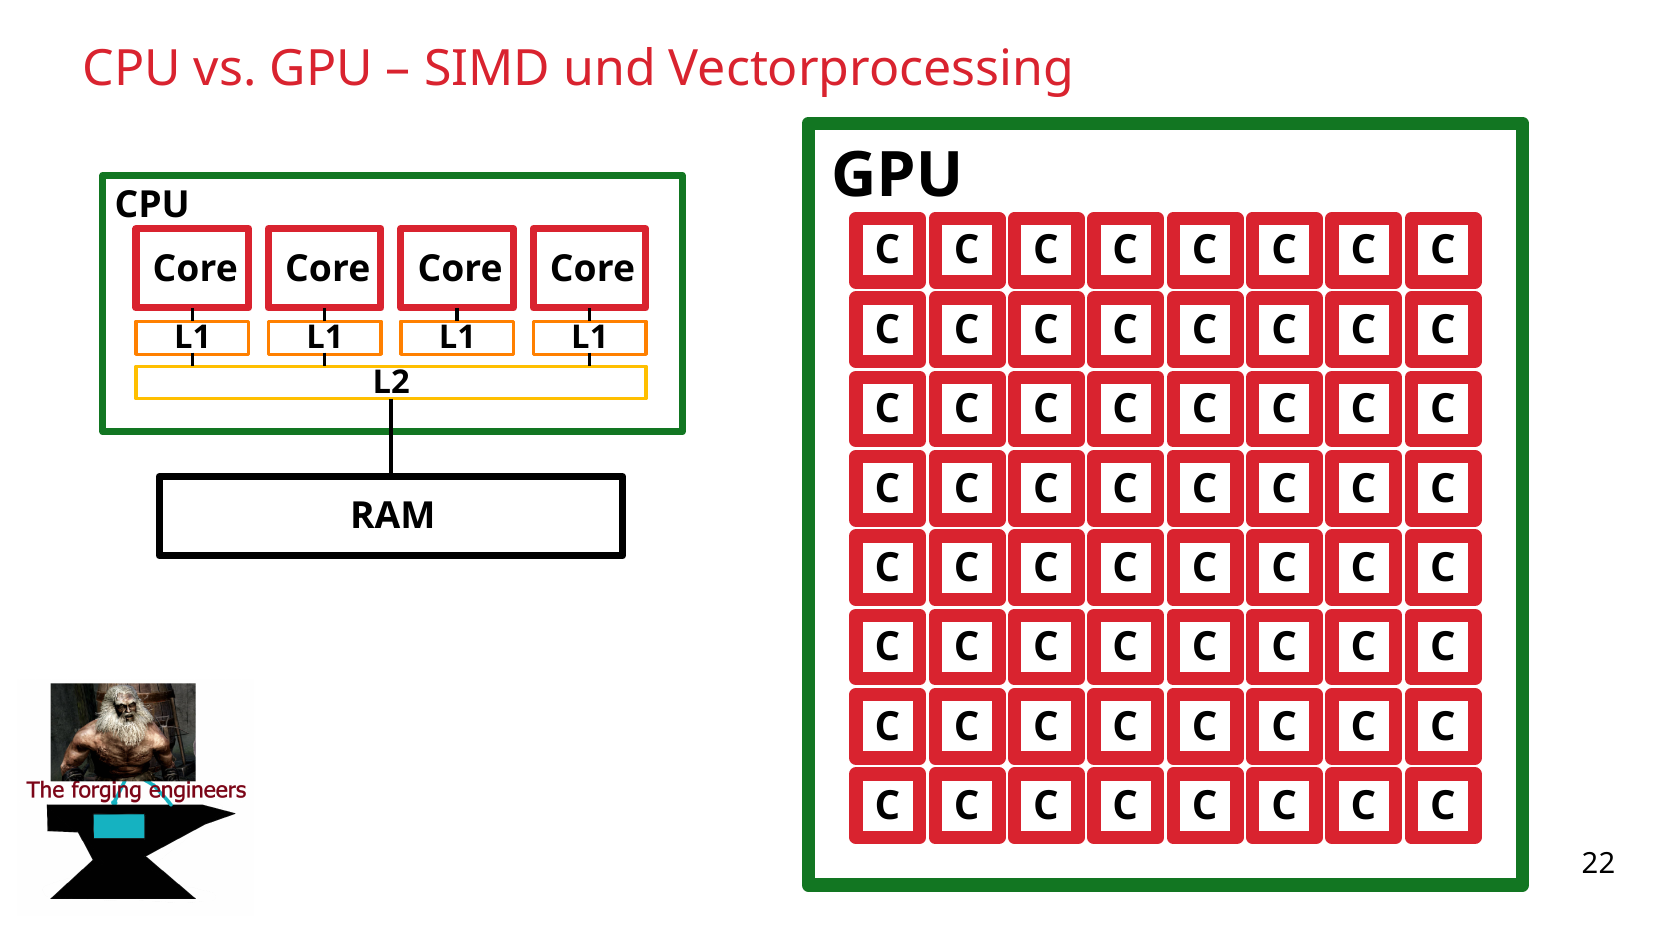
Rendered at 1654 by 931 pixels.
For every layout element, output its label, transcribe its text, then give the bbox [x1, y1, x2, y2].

title CPU vs. GPU – SIMD und Vectorprocessing [82, 37, 1571, 95]
picture [69, 141, 733, 640]
picture [744, 59, 1571, 931]
picture [17, 679, 254, 916]
